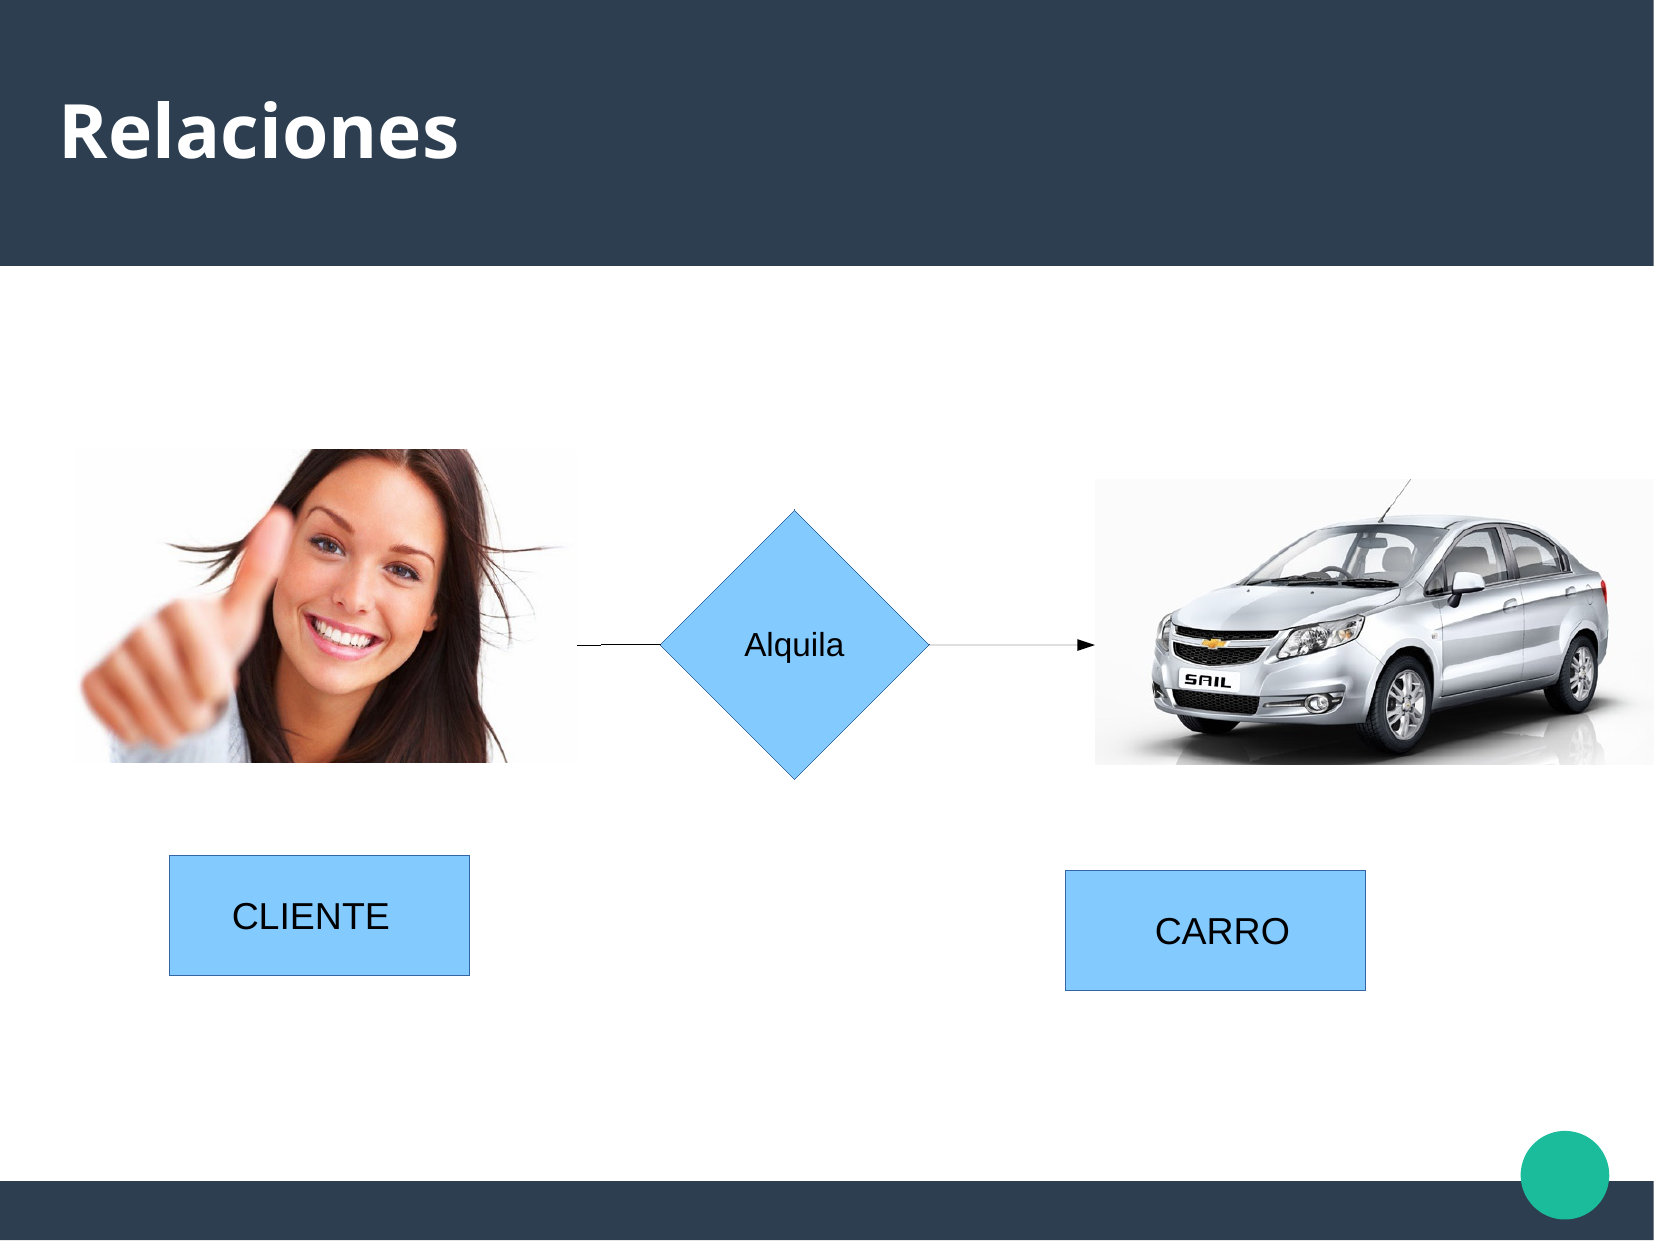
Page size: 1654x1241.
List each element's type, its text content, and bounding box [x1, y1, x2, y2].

text_box [1065, 870, 1366, 991]
picture [75, 450, 577, 763]
text_box CARRO [1140, 903, 1349, 962]
title Relaciones [59, 49, 1595, 207]
text_box Alquila [660, 509, 929, 780]
text_box CLIENTE [217, 888, 406, 946]
picture [1095, 480, 1654, 766]
text_box [169, 855, 470, 976]
